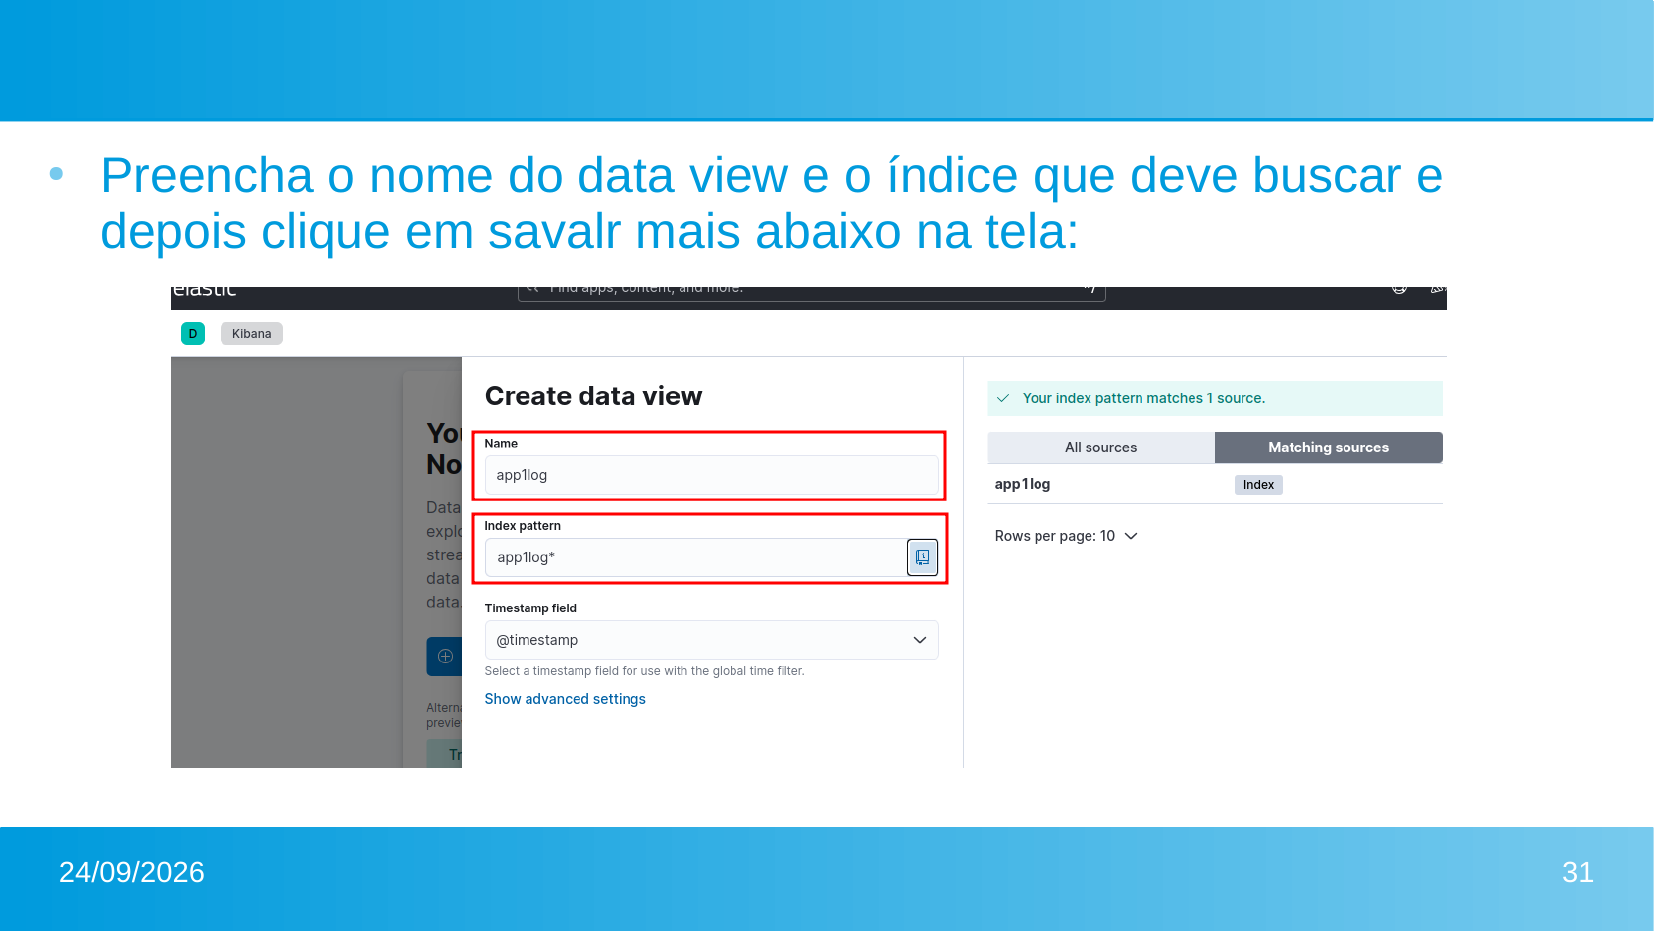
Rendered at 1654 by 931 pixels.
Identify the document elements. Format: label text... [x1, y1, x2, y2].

list Preencha o nome do data view e o índice que deve buscar e depois clique em savalr mais abaixo na tela: [29, 147, 1565, 266]
picture [171, 287, 1447, 768]
